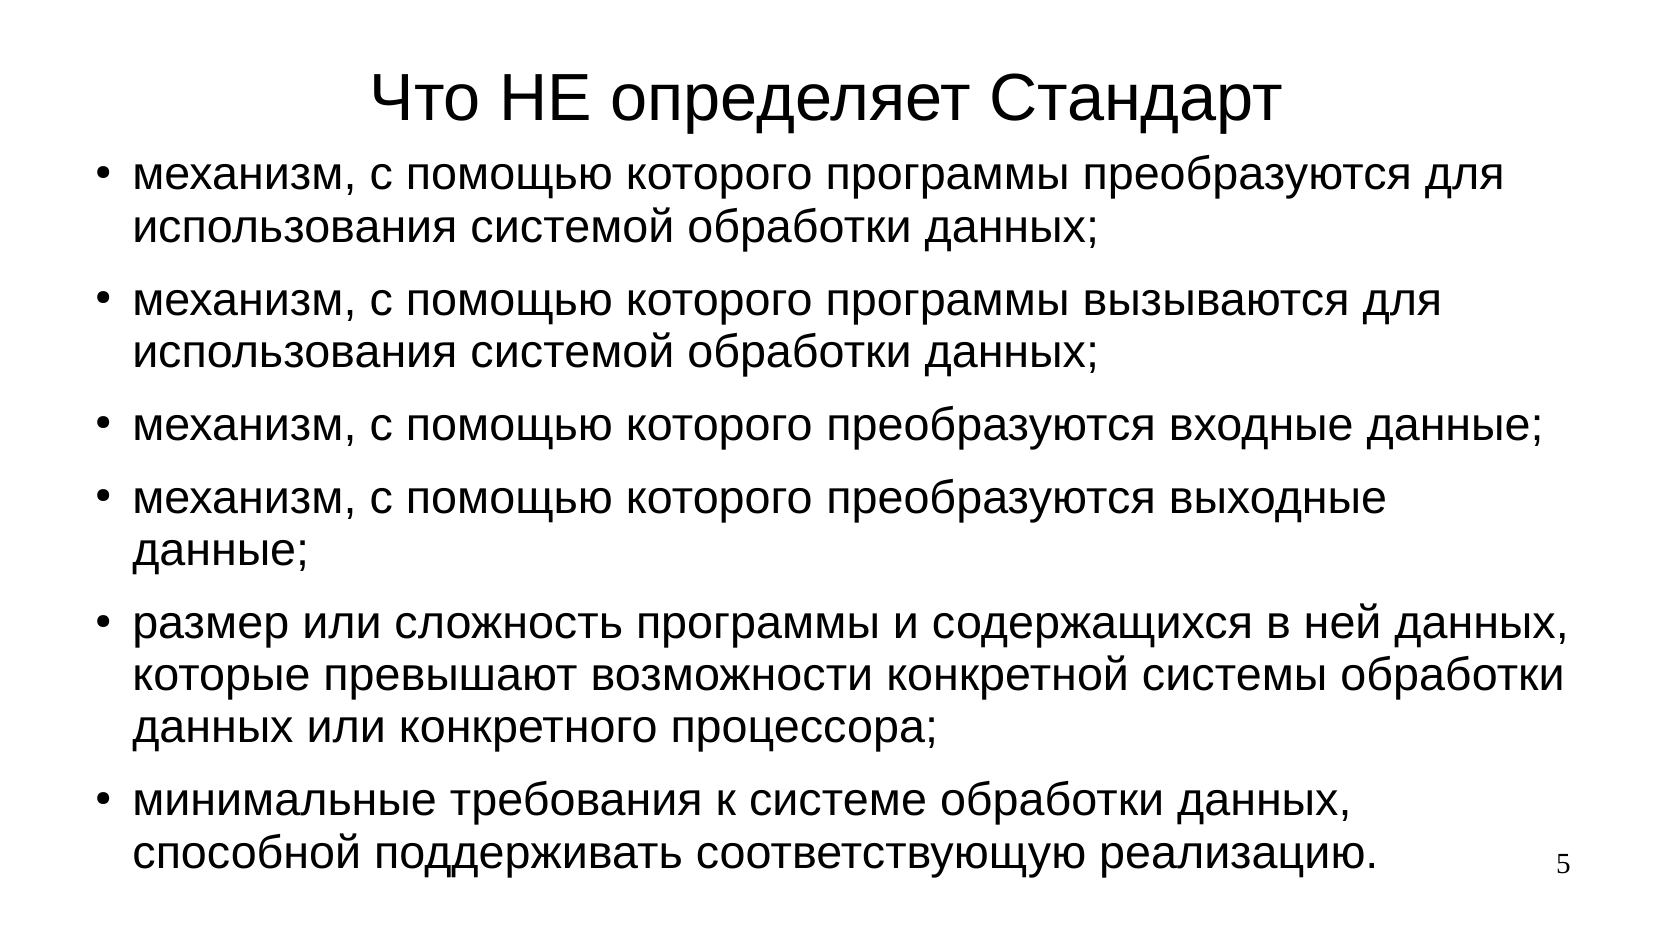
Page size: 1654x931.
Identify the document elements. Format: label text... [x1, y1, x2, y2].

title Что НЕ определяет Стандарт [82, 19, 1571, 147]
list механизм, с помощью которого программы преобразуются для использования системой обработки данных; механизм, с помощью которого программы вызываются для использования системой обработки данных; механизм, с помощью которого преобразуются входные данные; механизм, с помощью которого преобразуются выходные данные; размер или сложность программы и содержащихся в ней данных, которые превышают возможности конкретной системы обработки данных или конкретного процессора; минимальные требования к системе обработки данных, способной поддерживать соответствующую реализацию. [82, 147, 1571, 885]
